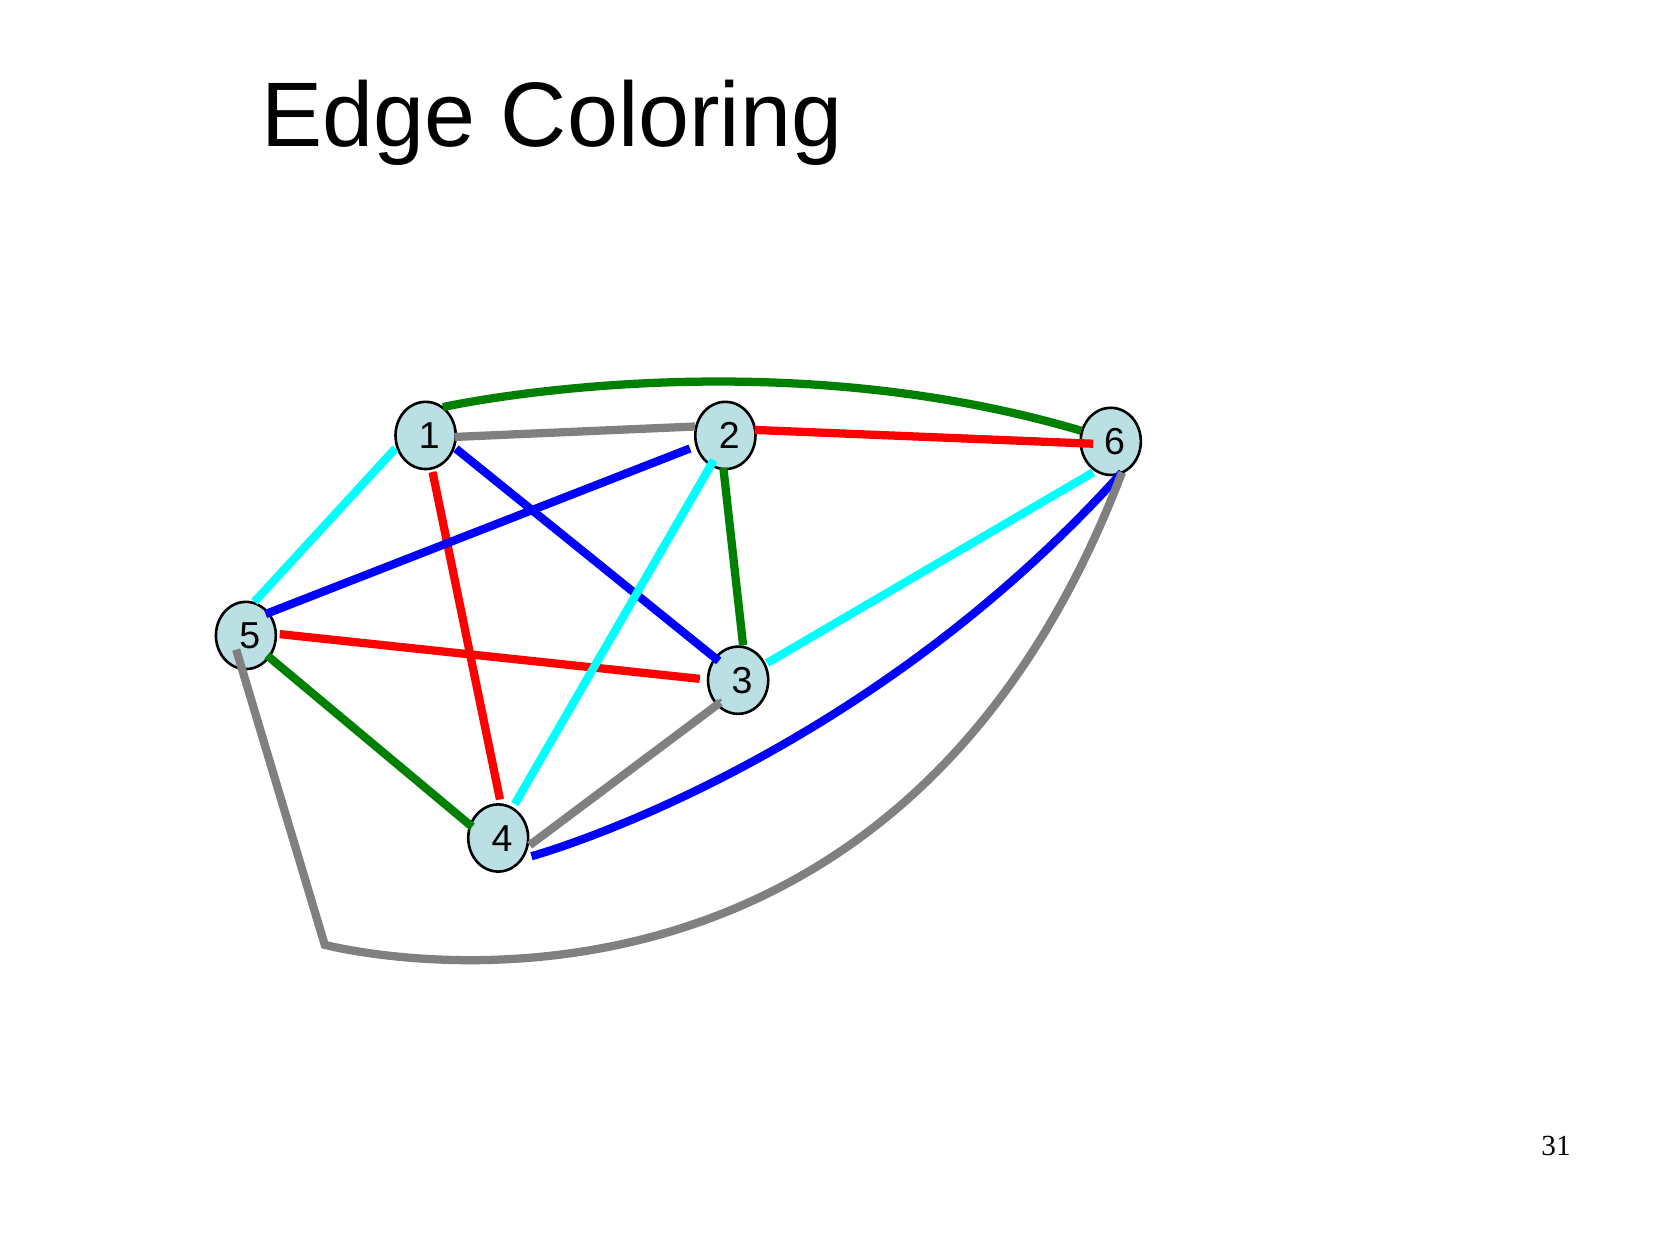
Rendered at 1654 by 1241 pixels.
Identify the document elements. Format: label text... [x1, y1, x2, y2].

text_box 1 [395, 401, 456, 470]
text_box 3 [708, 646, 769, 714]
text_box 4 [468, 804, 529, 872]
text_box 2 [695, 401, 756, 469]
title Edge Coloring [261, 53, 1433, 178]
text_box 5 [215, 601, 276, 670]
text_box 6 [1080, 407, 1141, 475]
